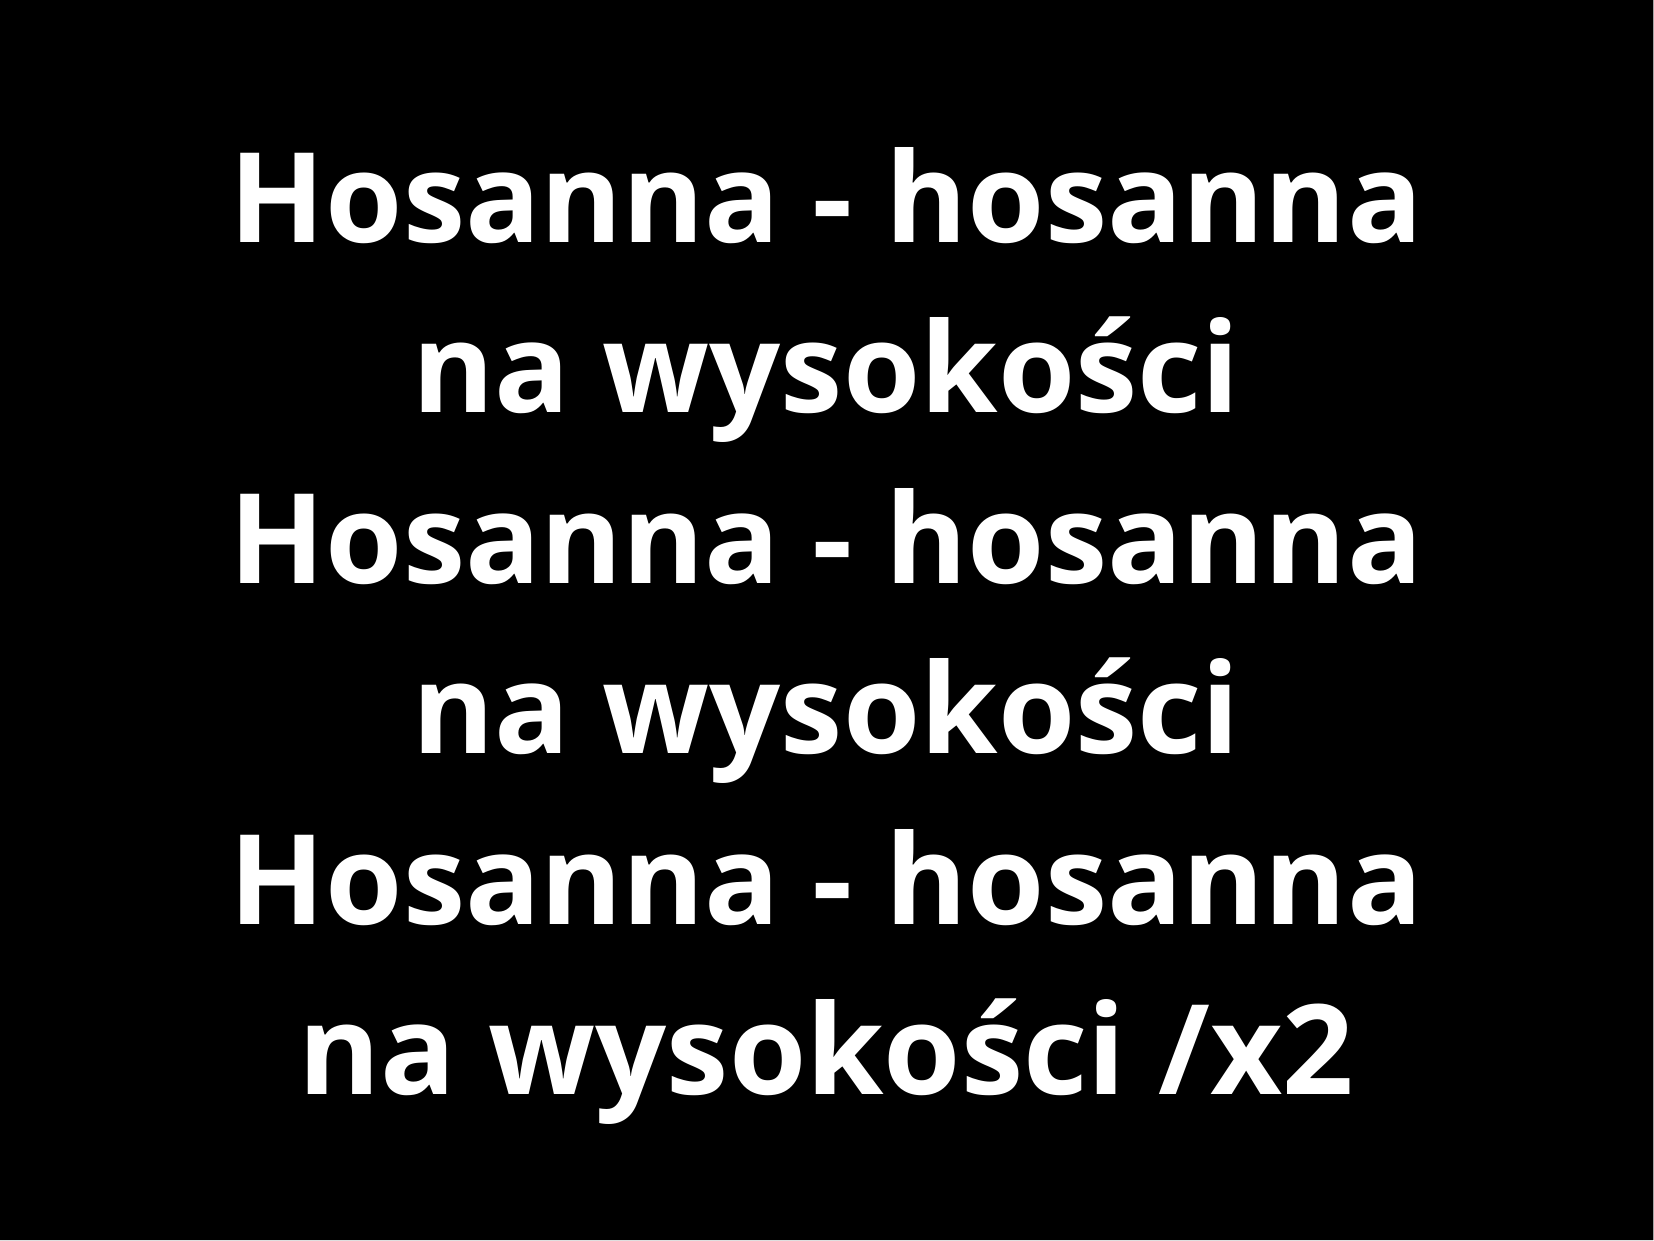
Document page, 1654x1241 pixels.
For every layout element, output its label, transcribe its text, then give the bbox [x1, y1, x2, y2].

title Hosanna - hosanna na wysokości Hosanna - hosanna na wysokości Hosanna - hosanna na wysokości /x2 [0, 0, 1654, 1241]
